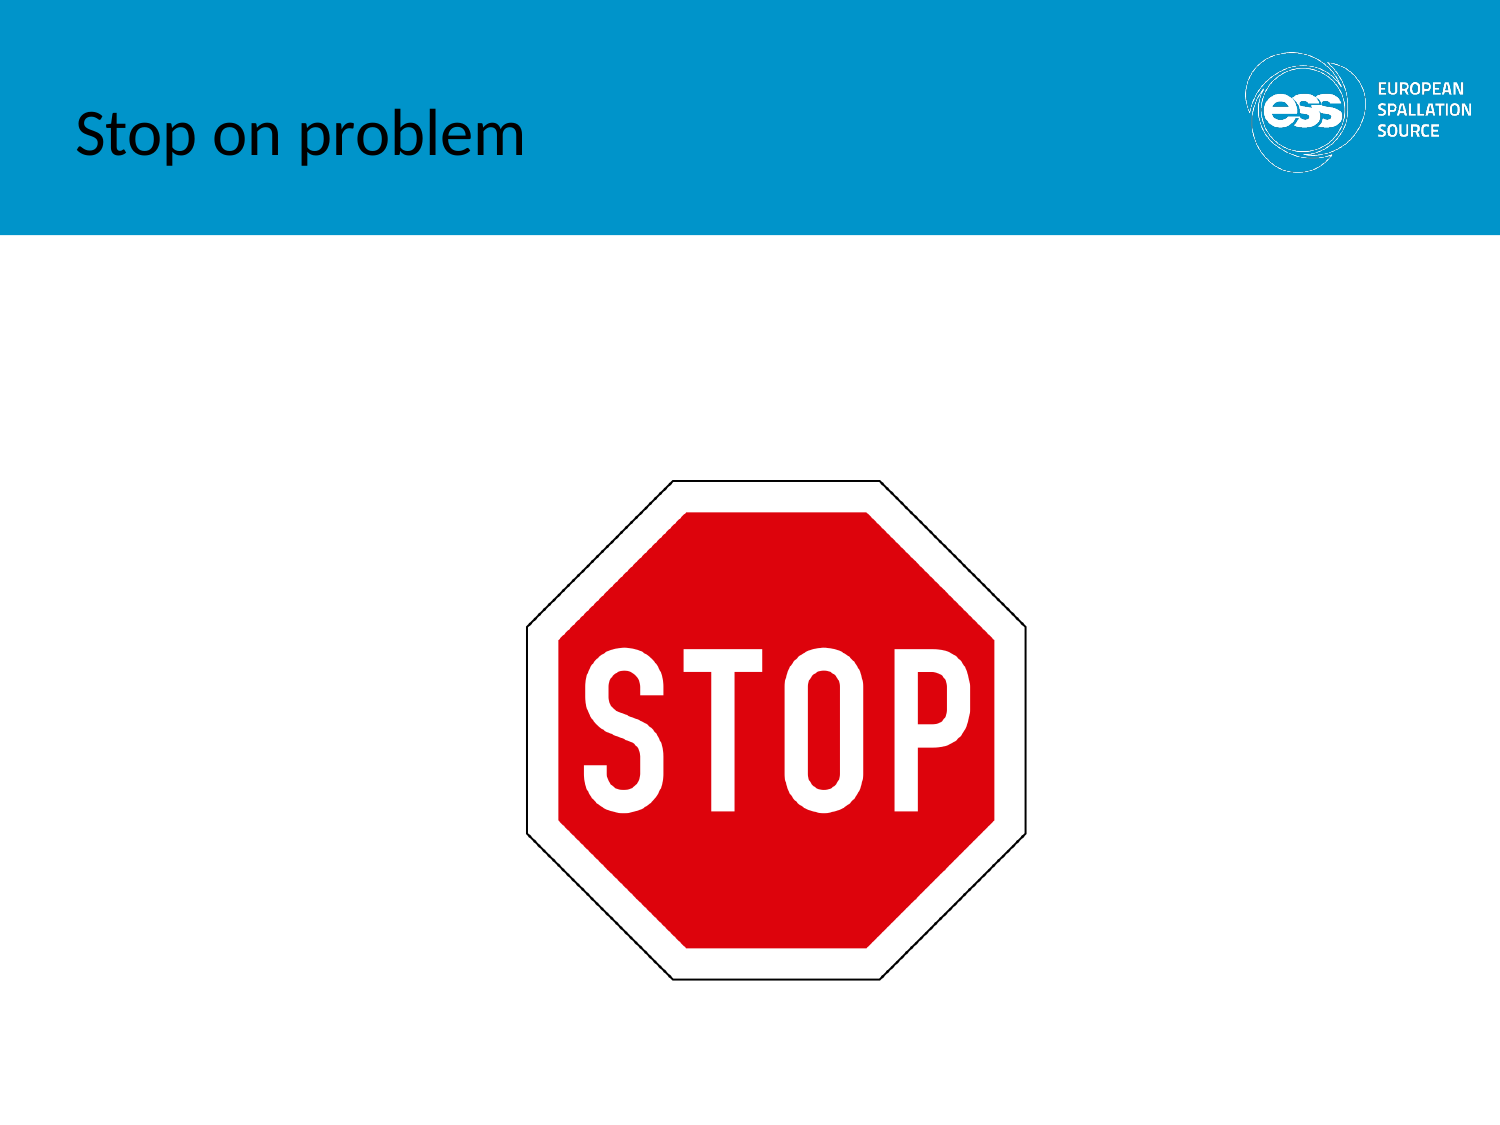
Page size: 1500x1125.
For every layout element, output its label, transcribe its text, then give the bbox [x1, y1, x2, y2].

picture [1423, 83, 1430, 94]
picture [1409, 104, 1415, 115]
picture [1389, 104, 1393, 115]
picture [1432, 125, 1438, 136]
title Stop on problem [75, 45, 1247, 233]
picture [1379, 83, 1385, 94]
picture [1436, 104, 1444, 115]
picture [1400, 83, 1407, 94]
picture [1418, 104, 1423, 115]
picture [1443, 86, 1450, 93]
picture [1398, 109, 1406, 115]
picture [1264, 94, 1342, 127]
picture [1454, 83, 1458, 94]
picture [525, 479, 1027, 982]
picture [1422, 125, 1428, 134]
